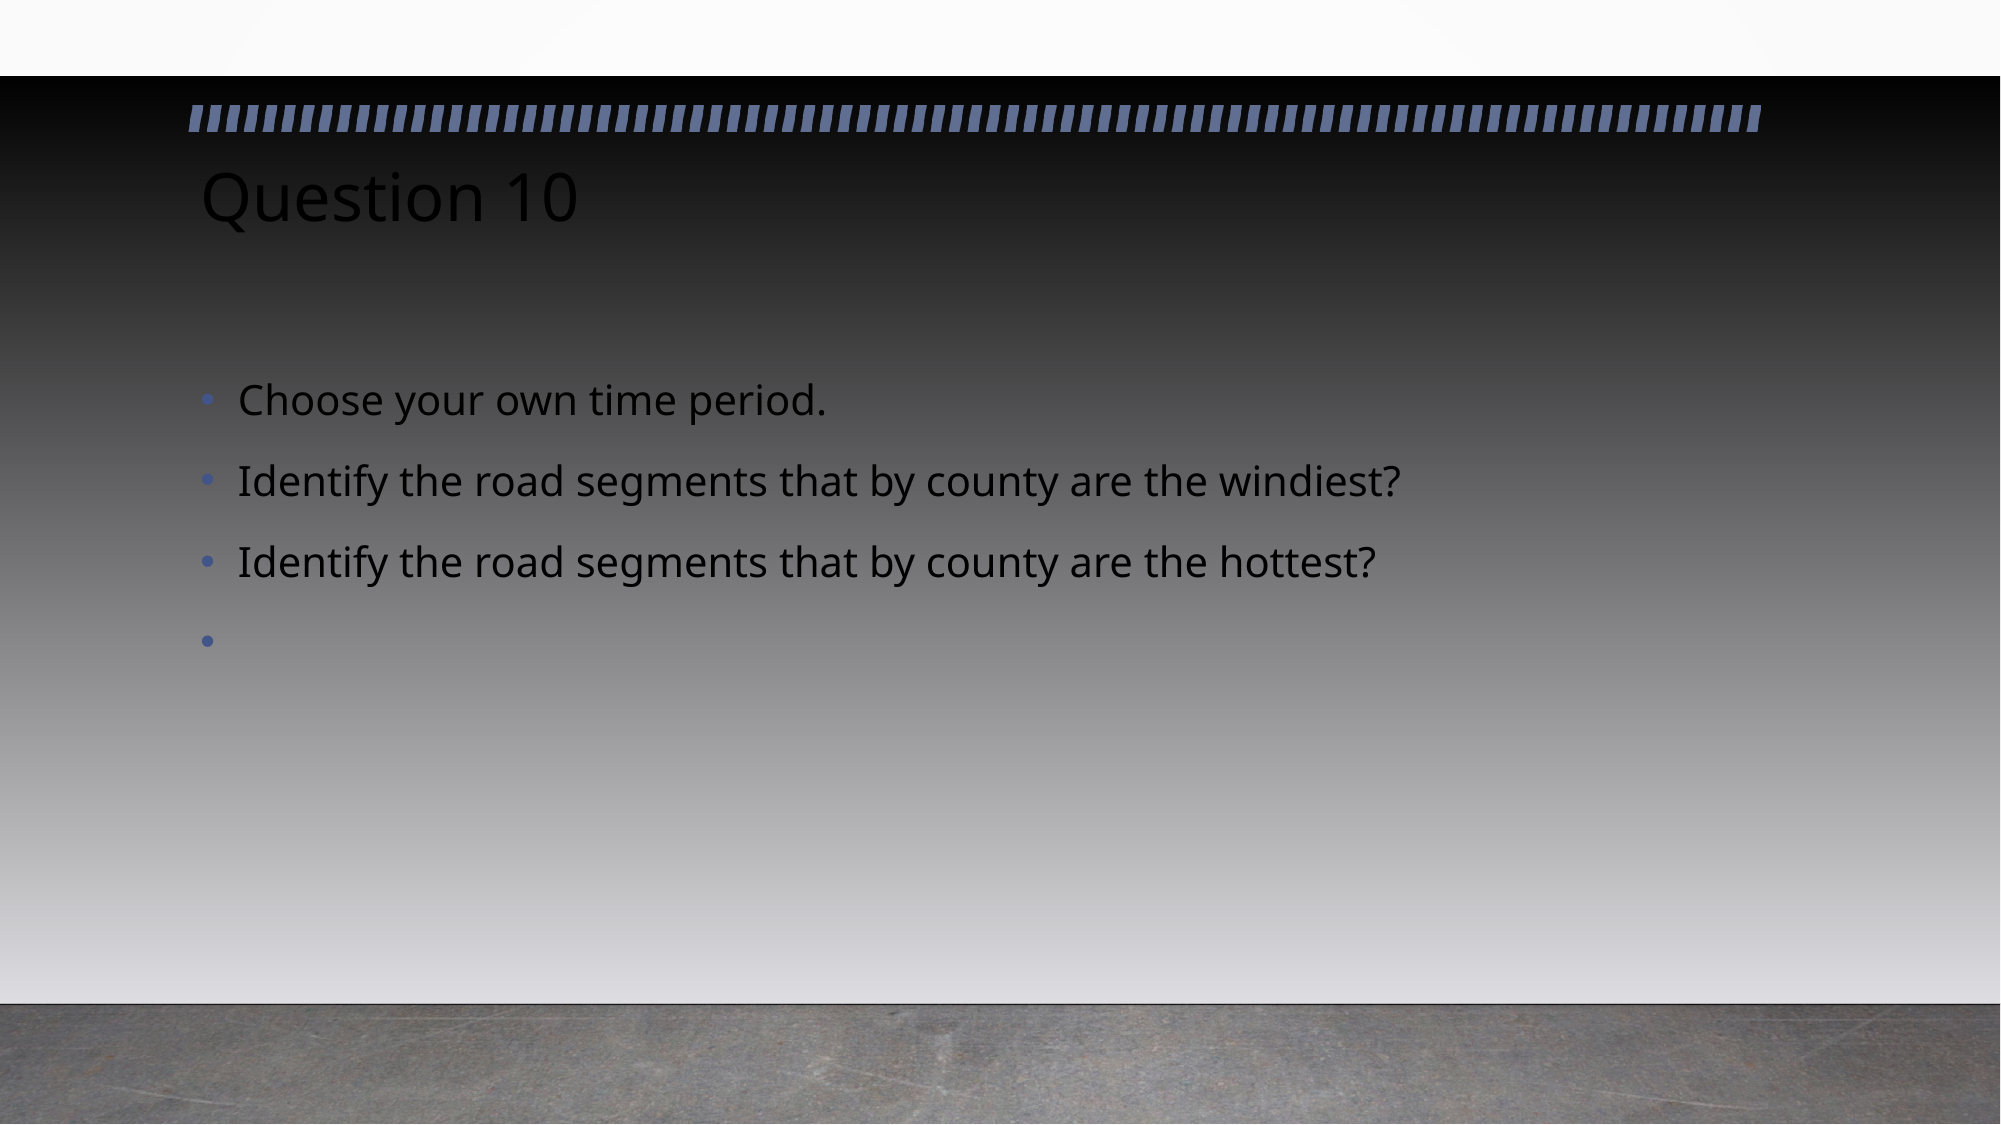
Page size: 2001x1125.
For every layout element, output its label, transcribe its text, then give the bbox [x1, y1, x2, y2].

title Question 10 [185, 156, 1761, 329]
list Choose your own time period. Identify the road segments that by county are the windiest? Identify the road segments that by county are the hottest? [185, 356, 1761, 897]
